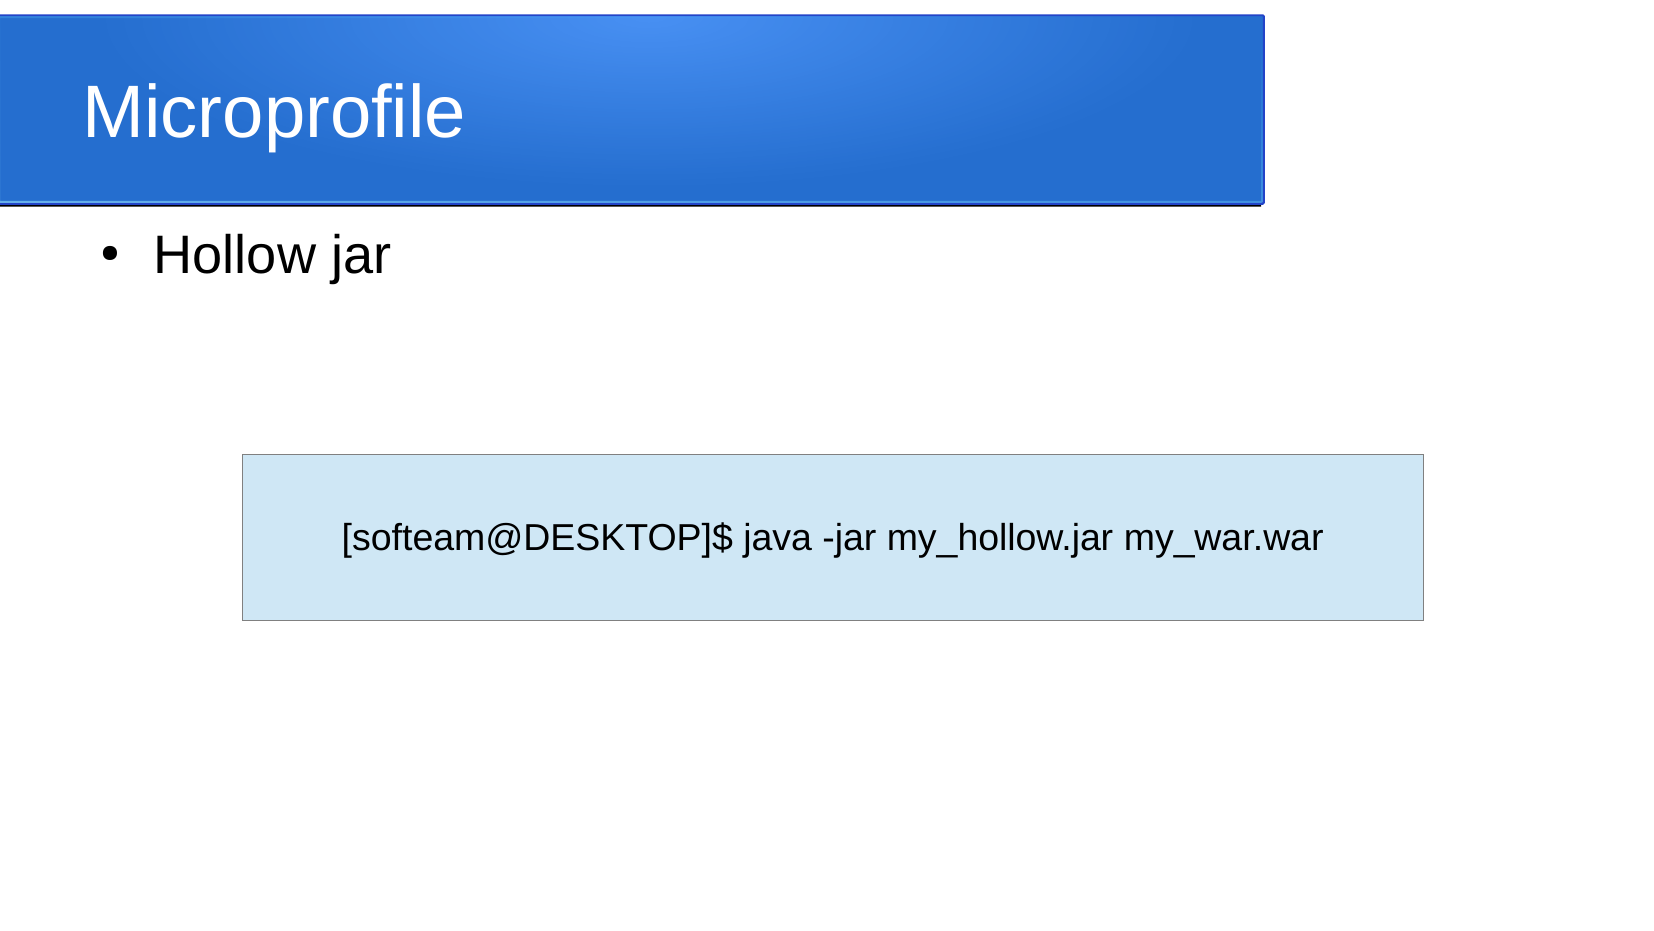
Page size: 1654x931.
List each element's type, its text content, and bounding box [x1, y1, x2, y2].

text_box [softeam@DESKTOP]$ java -jar my_hollow.jar my_war.war [242, 454, 1424, 621]
list Hollow jar [82, 224, 1571, 343]
title Microprofile [82, 35, 1235, 189]
